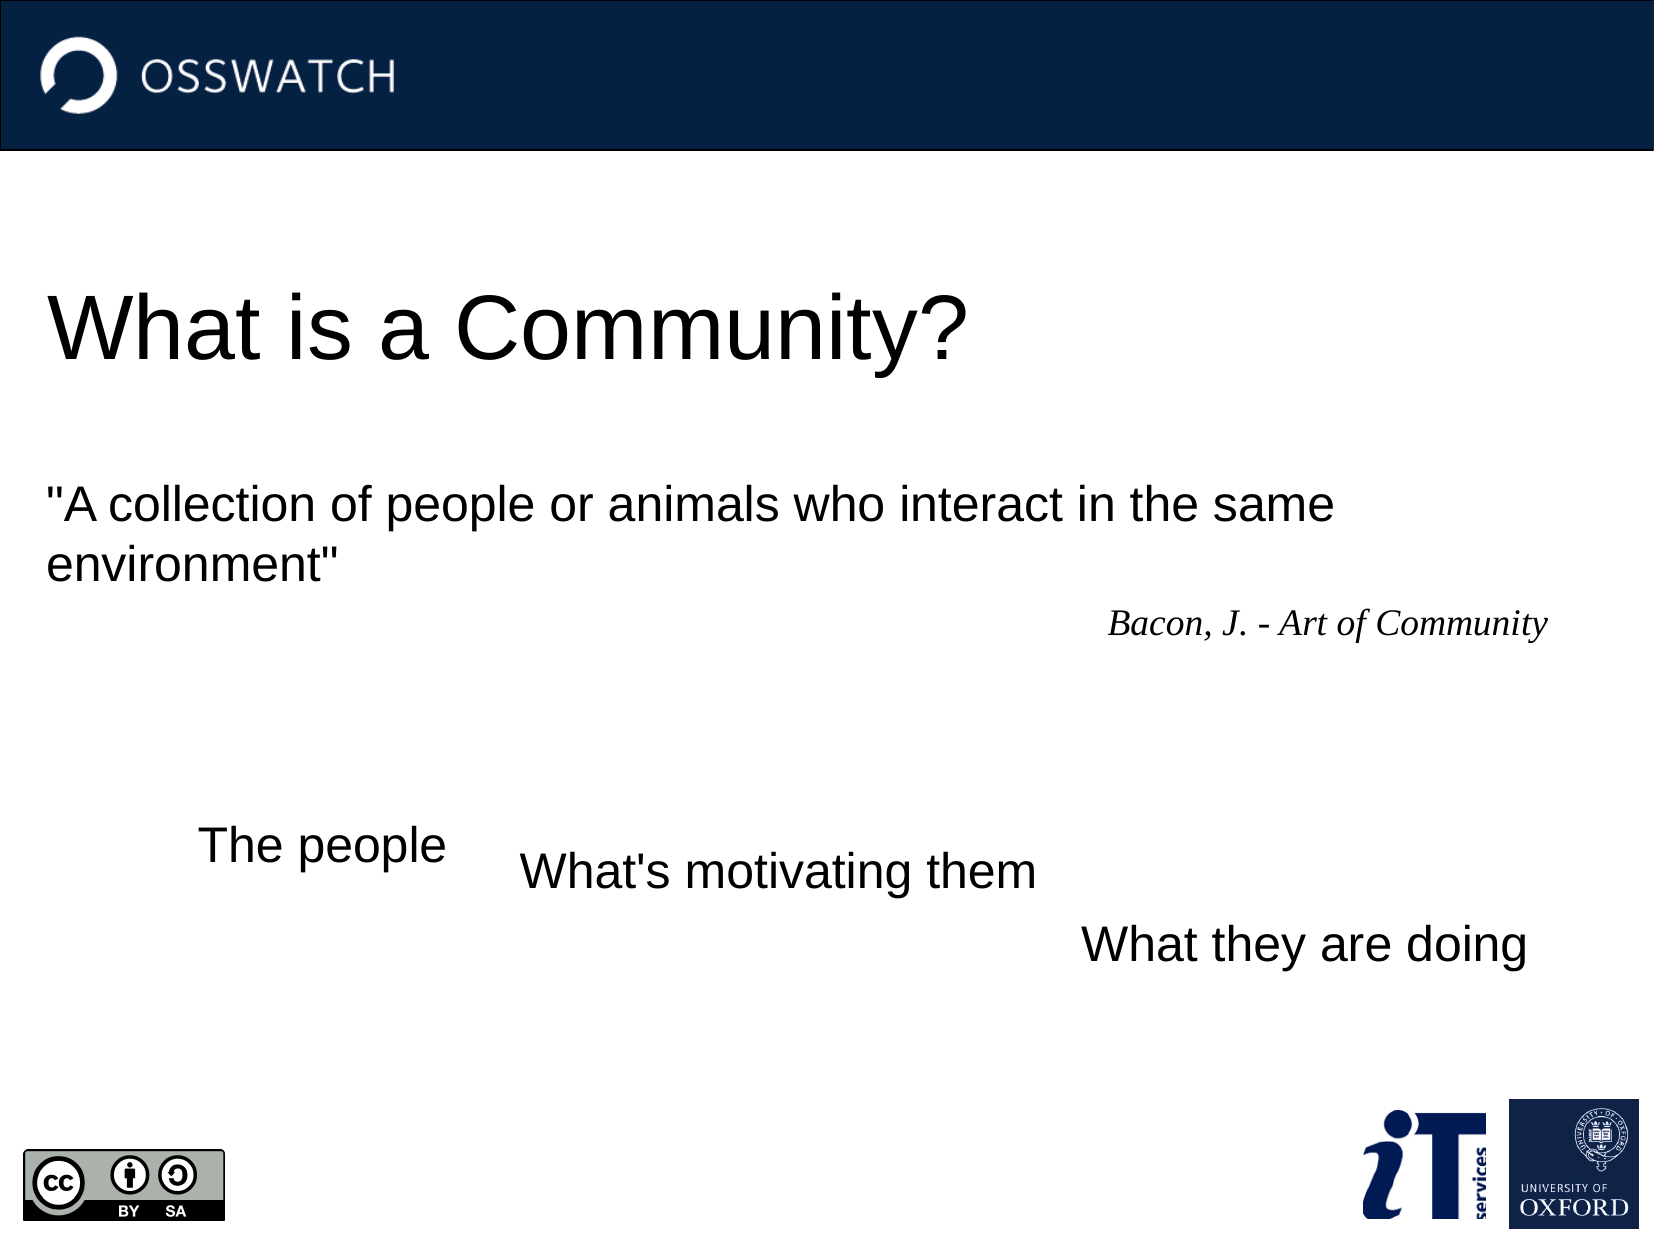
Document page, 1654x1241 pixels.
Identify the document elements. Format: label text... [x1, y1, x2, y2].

text_box What is a Community? [47, 219, 1534, 371]
picture [12, 12, 426, 141]
picture [1363, 1110, 1486, 1219]
text_box Bacon, J. - Art of Community [1092, 590, 1601, 650]
text_box What they are doing [1009, 850, 1601, 1090]
picture [1509, 1099, 1639, 1229]
text_box "A collection of people or animals who interact in the same environment" [46, 371, 1601, 722]
text_box The people [27, 752, 618, 972]
text_box What's motivating them [483, 838, 1074, 983]
picture [23, 1149, 225, 1221]
